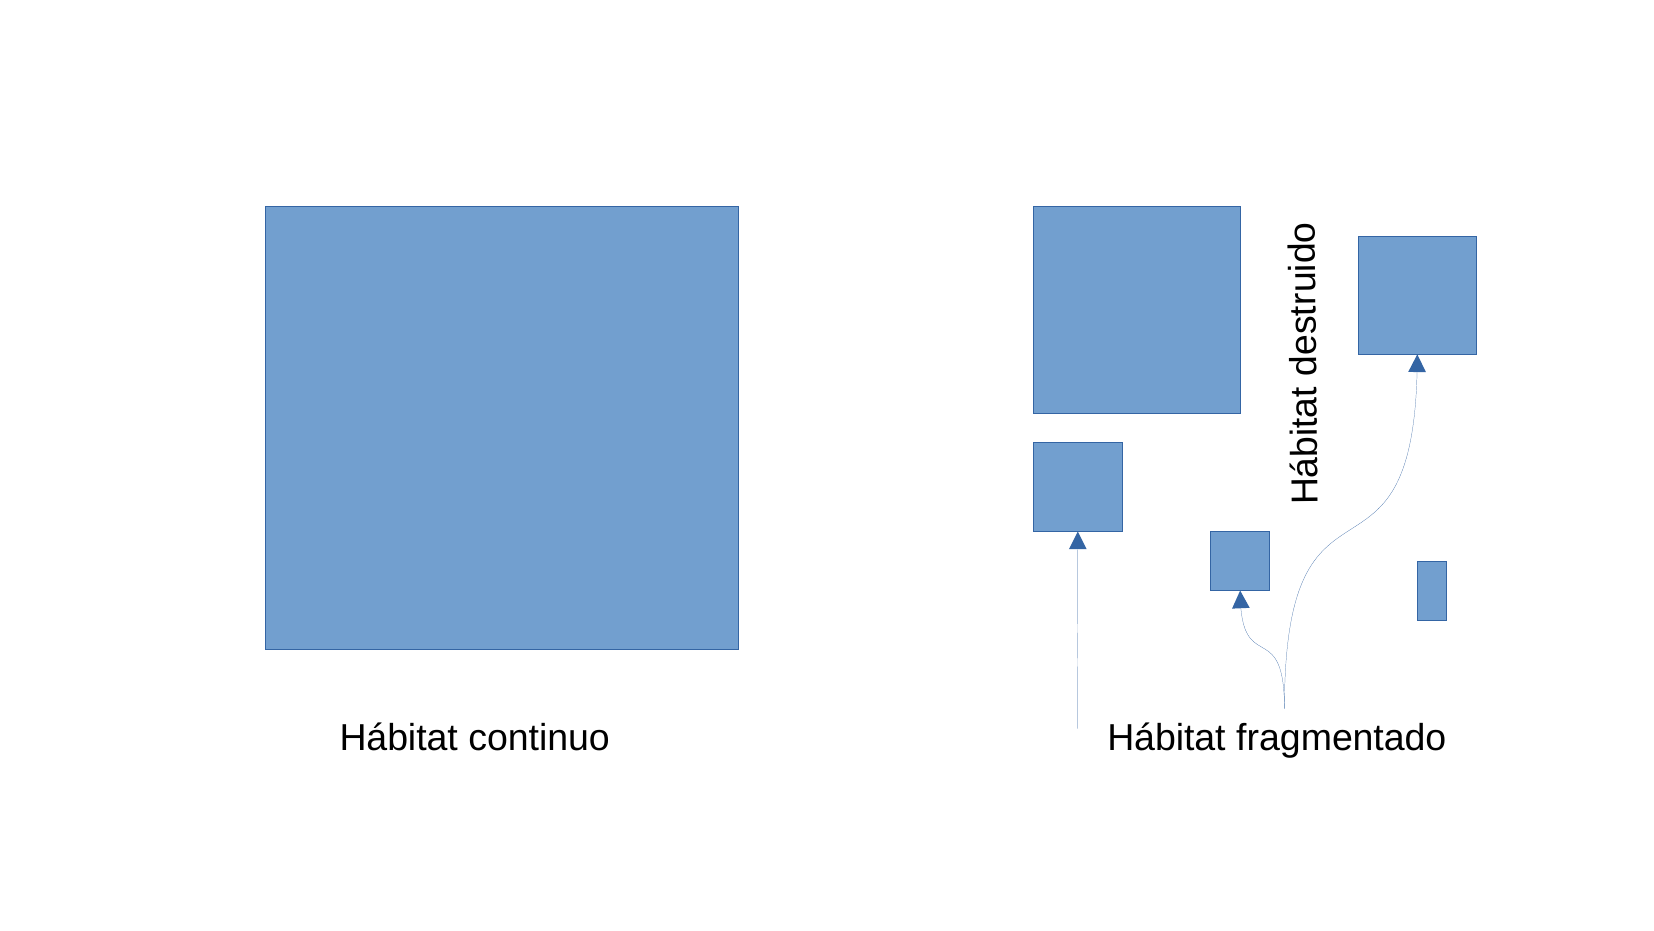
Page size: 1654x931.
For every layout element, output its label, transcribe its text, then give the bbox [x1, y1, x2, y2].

text_box [1210, 531, 1270, 591]
text_box Hábitat destruido [1272, 207, 1333, 521]
text_box [1033, 206, 1241, 414]
text_box Hábitat continuo [324, 708, 709, 766]
text_box [1417, 561, 1447, 621]
text_box [1358, 236, 1477, 355]
text_box Hábitat fragmentado [1092, 708, 1477, 766]
text_box [1033, 442, 1123, 532]
text_box [265, 206, 739, 650]
